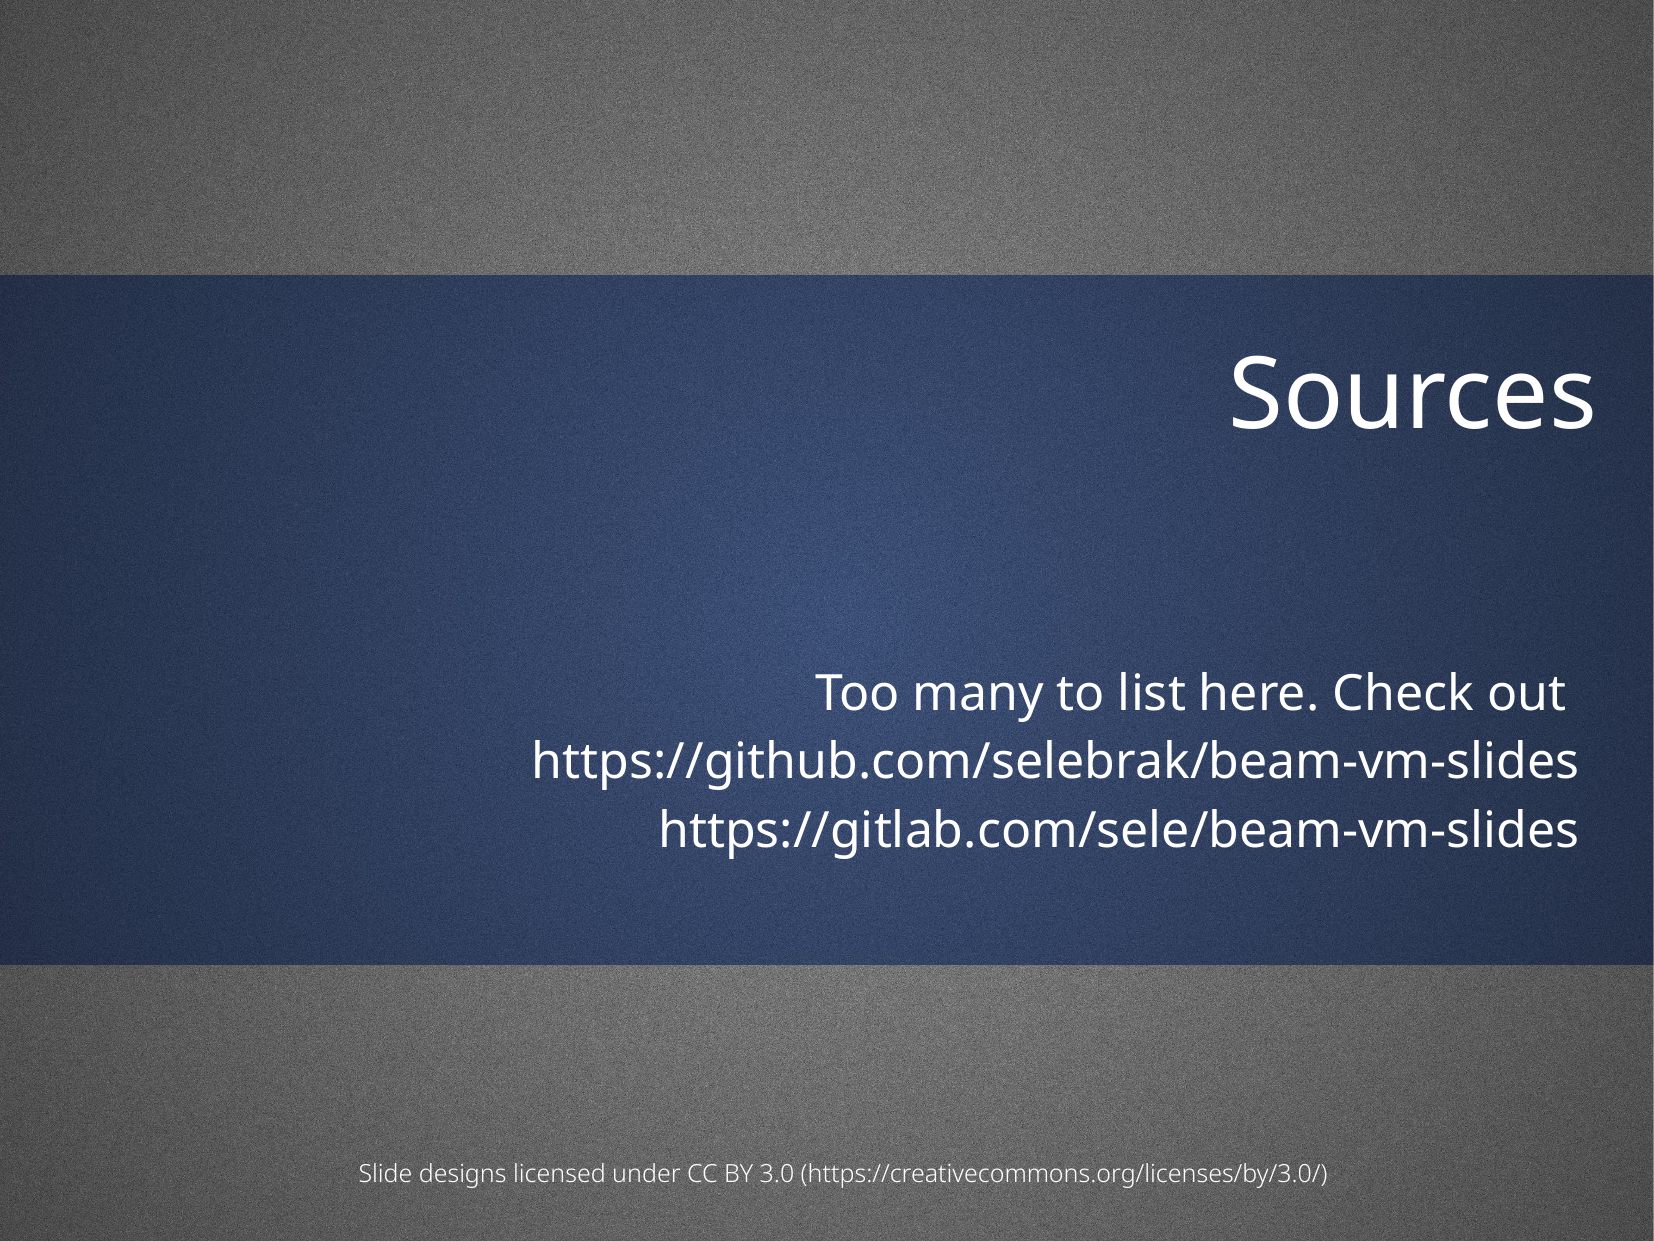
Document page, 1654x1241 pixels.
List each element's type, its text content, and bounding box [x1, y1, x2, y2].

title Sources [22, 326, 1598, 452]
picture [0, 0, 1654, 1241]
text_box Slide designs licensed under CC BY 3.0 (https://creativecommons.org/licenses/by/3.0/) [75, 1126, 1613, 1197]
text_box Too many to list here. Check out https://github.com/selebrak/beam-vm-slides https://gitlab.com/sele/beam-vm-slides [59, 649, 1595, 852]
